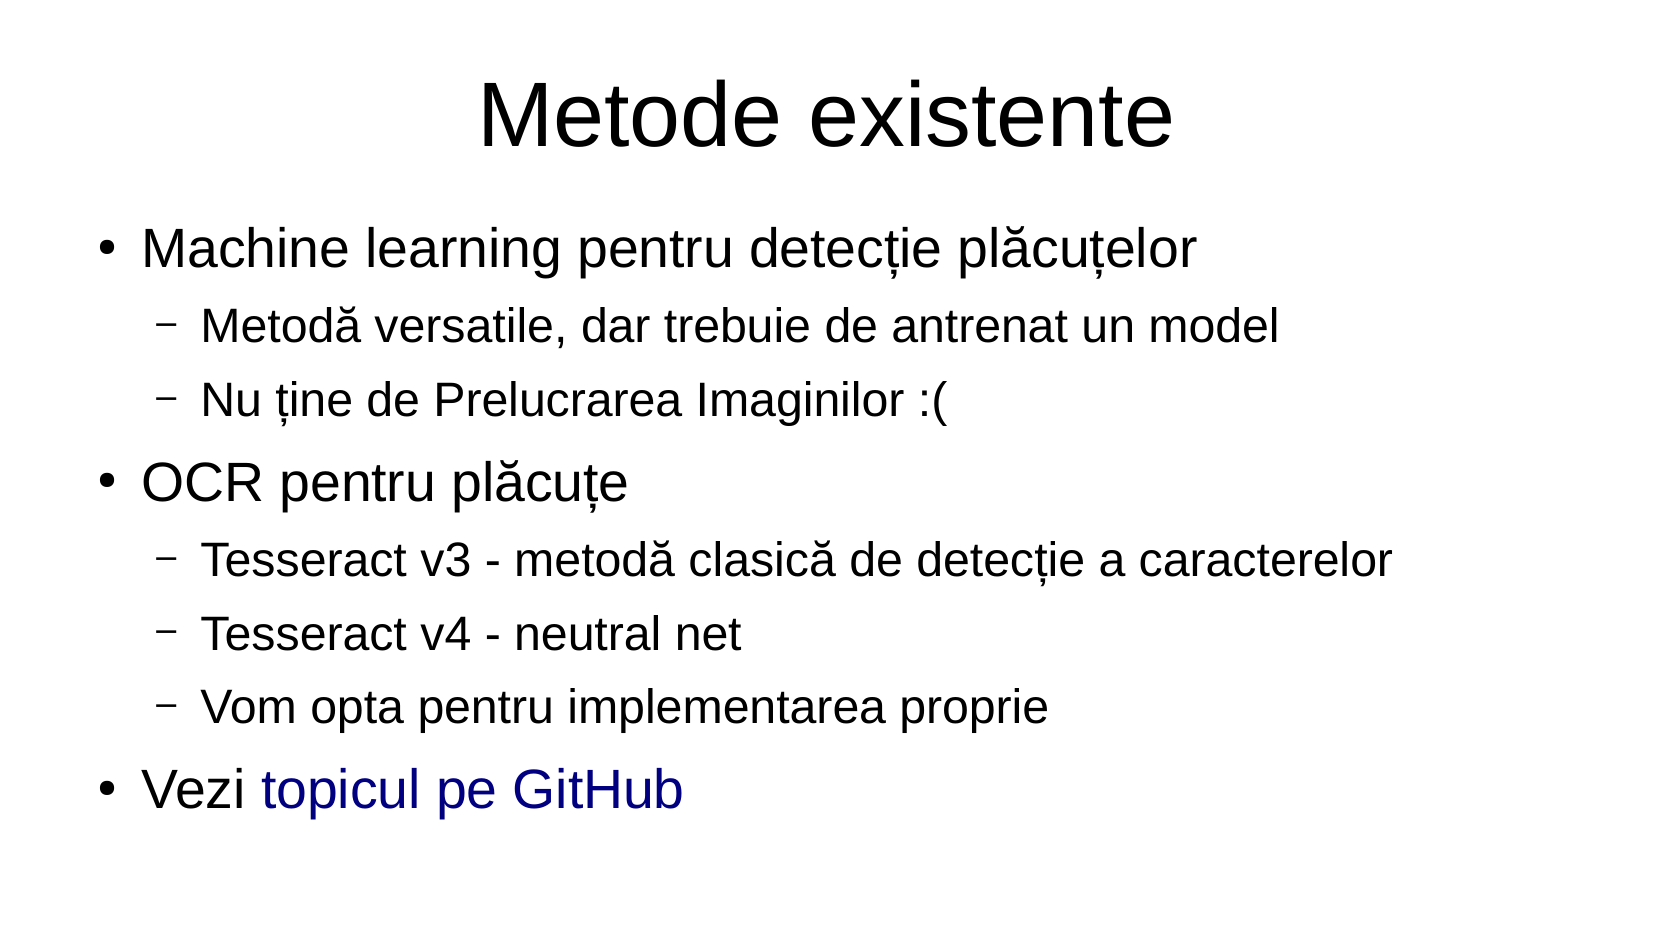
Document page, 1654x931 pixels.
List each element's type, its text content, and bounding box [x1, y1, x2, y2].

list Machine learning pentru detecție plăcuțelor Metodă versatile, dar trebuie de antrenat un model Nu ține de Prelucrarea Imaginilor :( OCR pentru plăcuțe Tesseract v3 - metodă clasică de detecție a caracterelor Tesseract v4 - neutral net Vom opta pentru implementarea proprie Vezi topicul pe GitHub [82, 217, 1571, 827]
title Metode existente [82, 37, 1571, 193]
